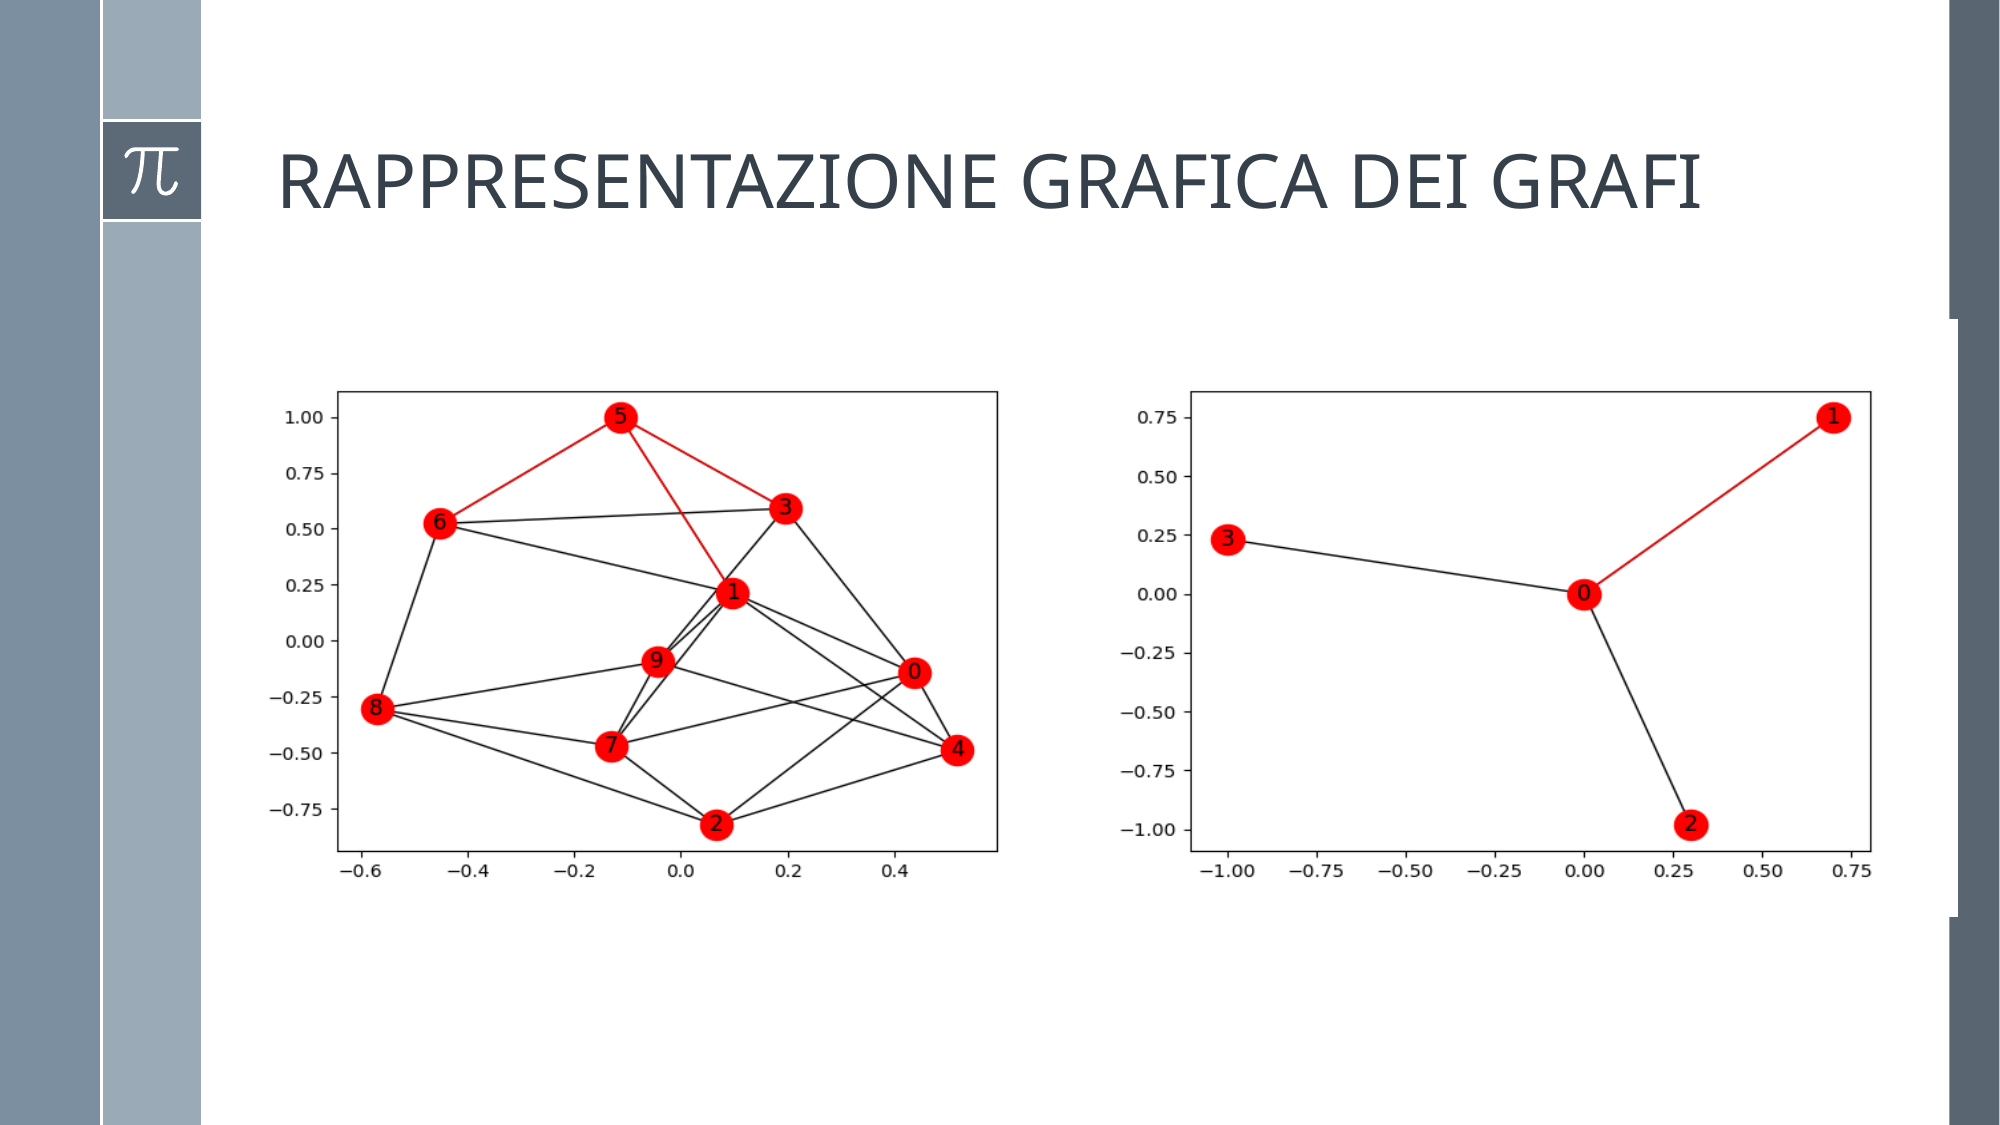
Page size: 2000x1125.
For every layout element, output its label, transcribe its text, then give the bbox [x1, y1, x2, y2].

title RAPPRESENTAZIONE GRAFICA DEI GRAFI [261, 29, 1867, 233]
picture [231, 319, 1958, 917]
